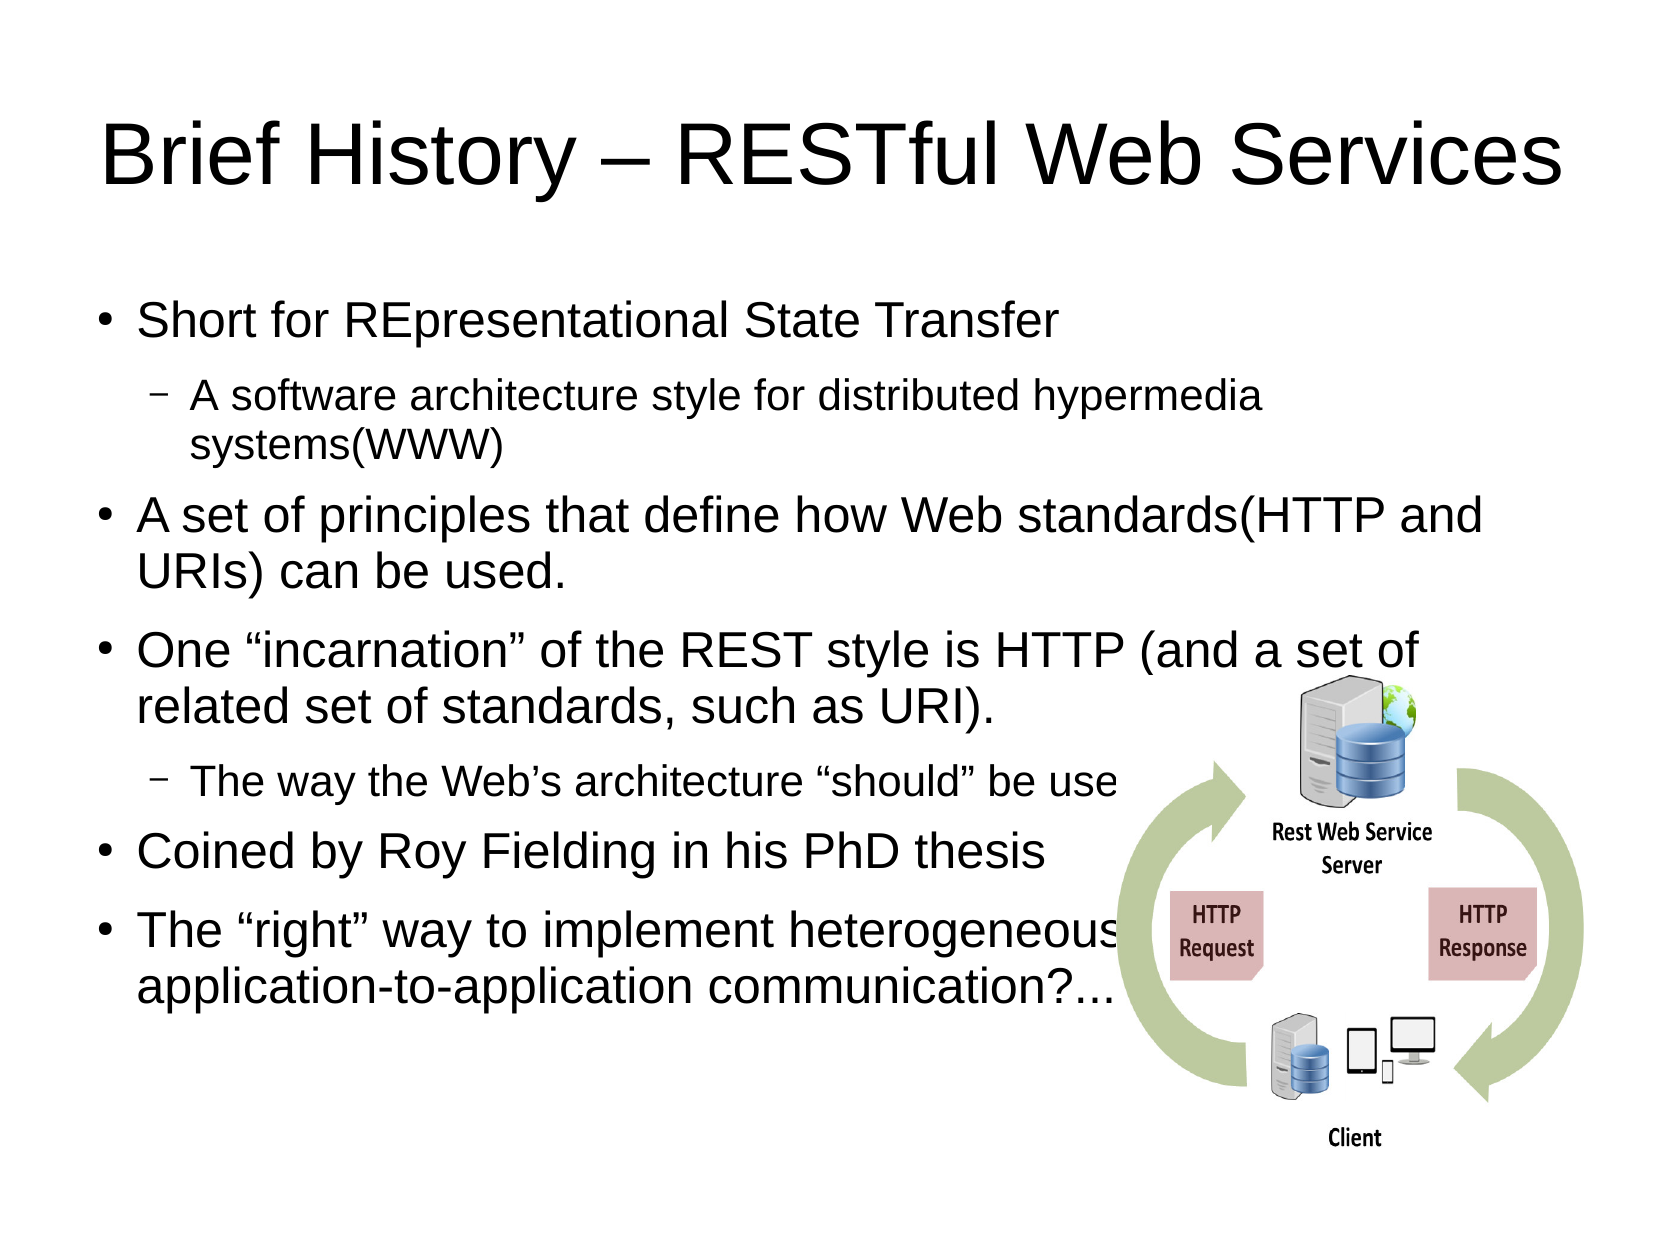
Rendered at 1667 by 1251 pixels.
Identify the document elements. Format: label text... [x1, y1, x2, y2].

picture [1116, 675, 1584, 1170]
title Brief History – RESTful Web Services [83, 49, 1584, 259]
list Short for REpresentational State Transfer A software architecture style for distributed hypermedia systems(WWW) A set of principles that define how Web standards(HTTP and URIs) can be used. One “incarnation” of the REST style is HTTP (and a set of related set of standards, such as URI). The way the Web’s architecture “should” be used Coined by Roy Fielding in his PhD thesis The “right” way to implement heterogeneous application-to-application communication?... [83, 292, 1584, 1018]
